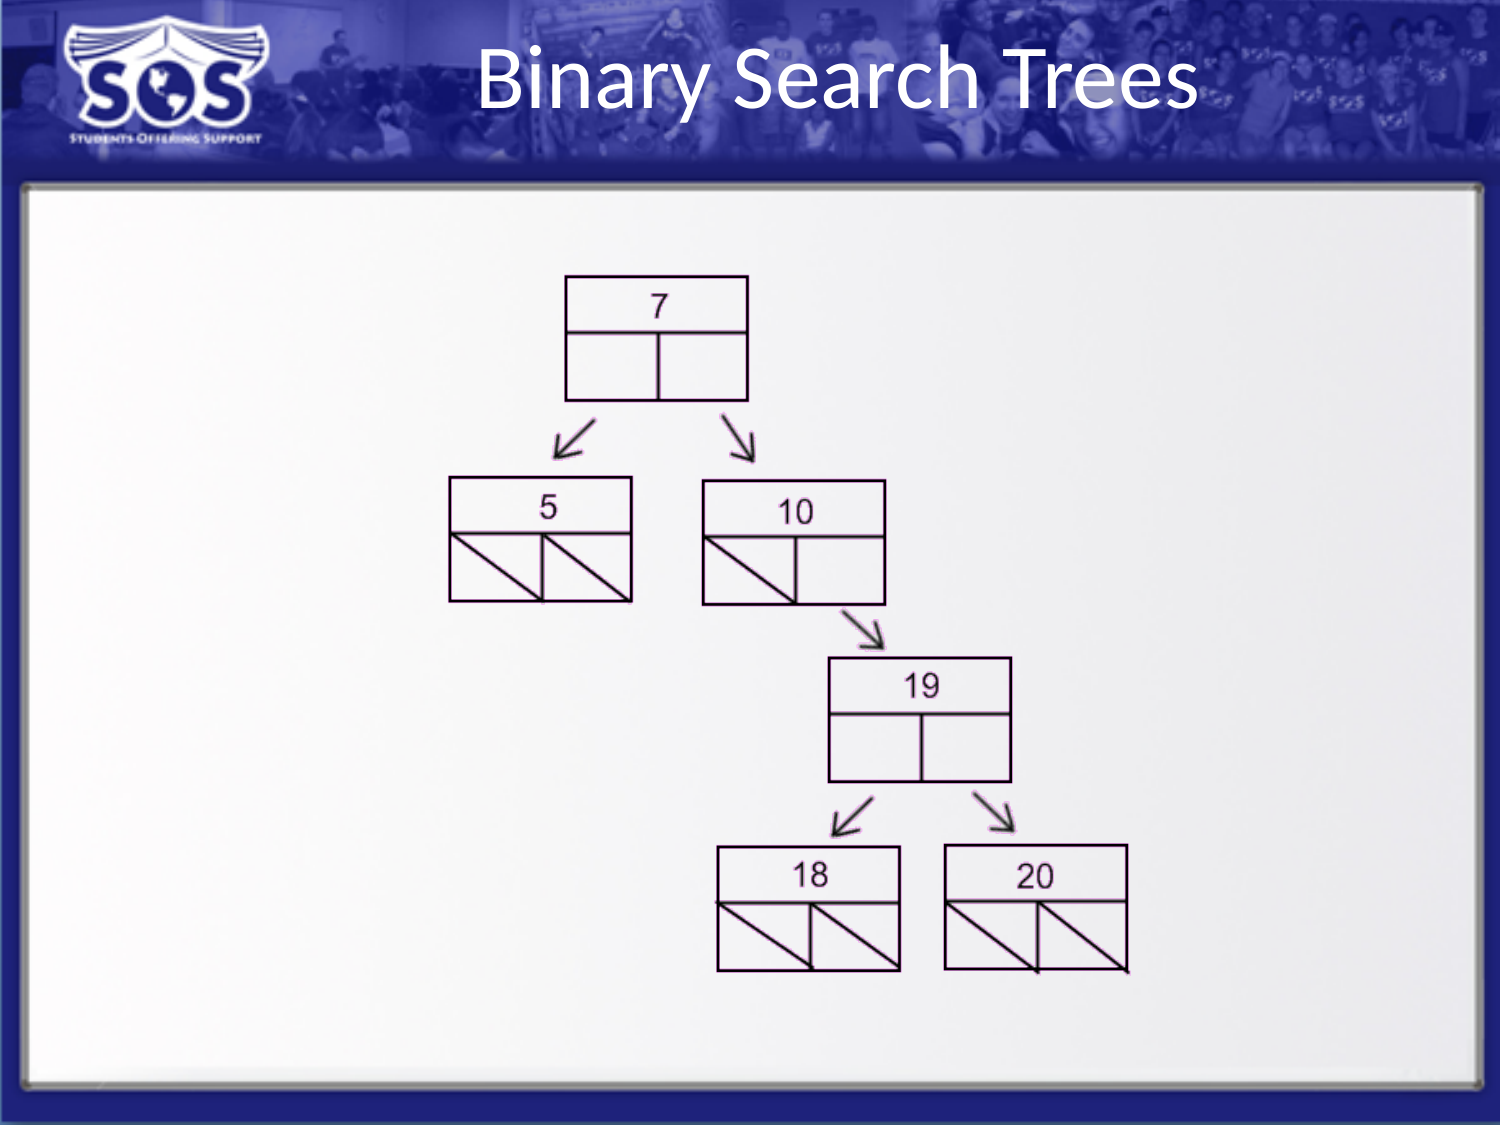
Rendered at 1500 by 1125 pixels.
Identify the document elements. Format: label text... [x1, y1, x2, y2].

text_box Binary Search Trees [277, 30, 1400, 157]
picture [0, 0, 1500, 1125]
